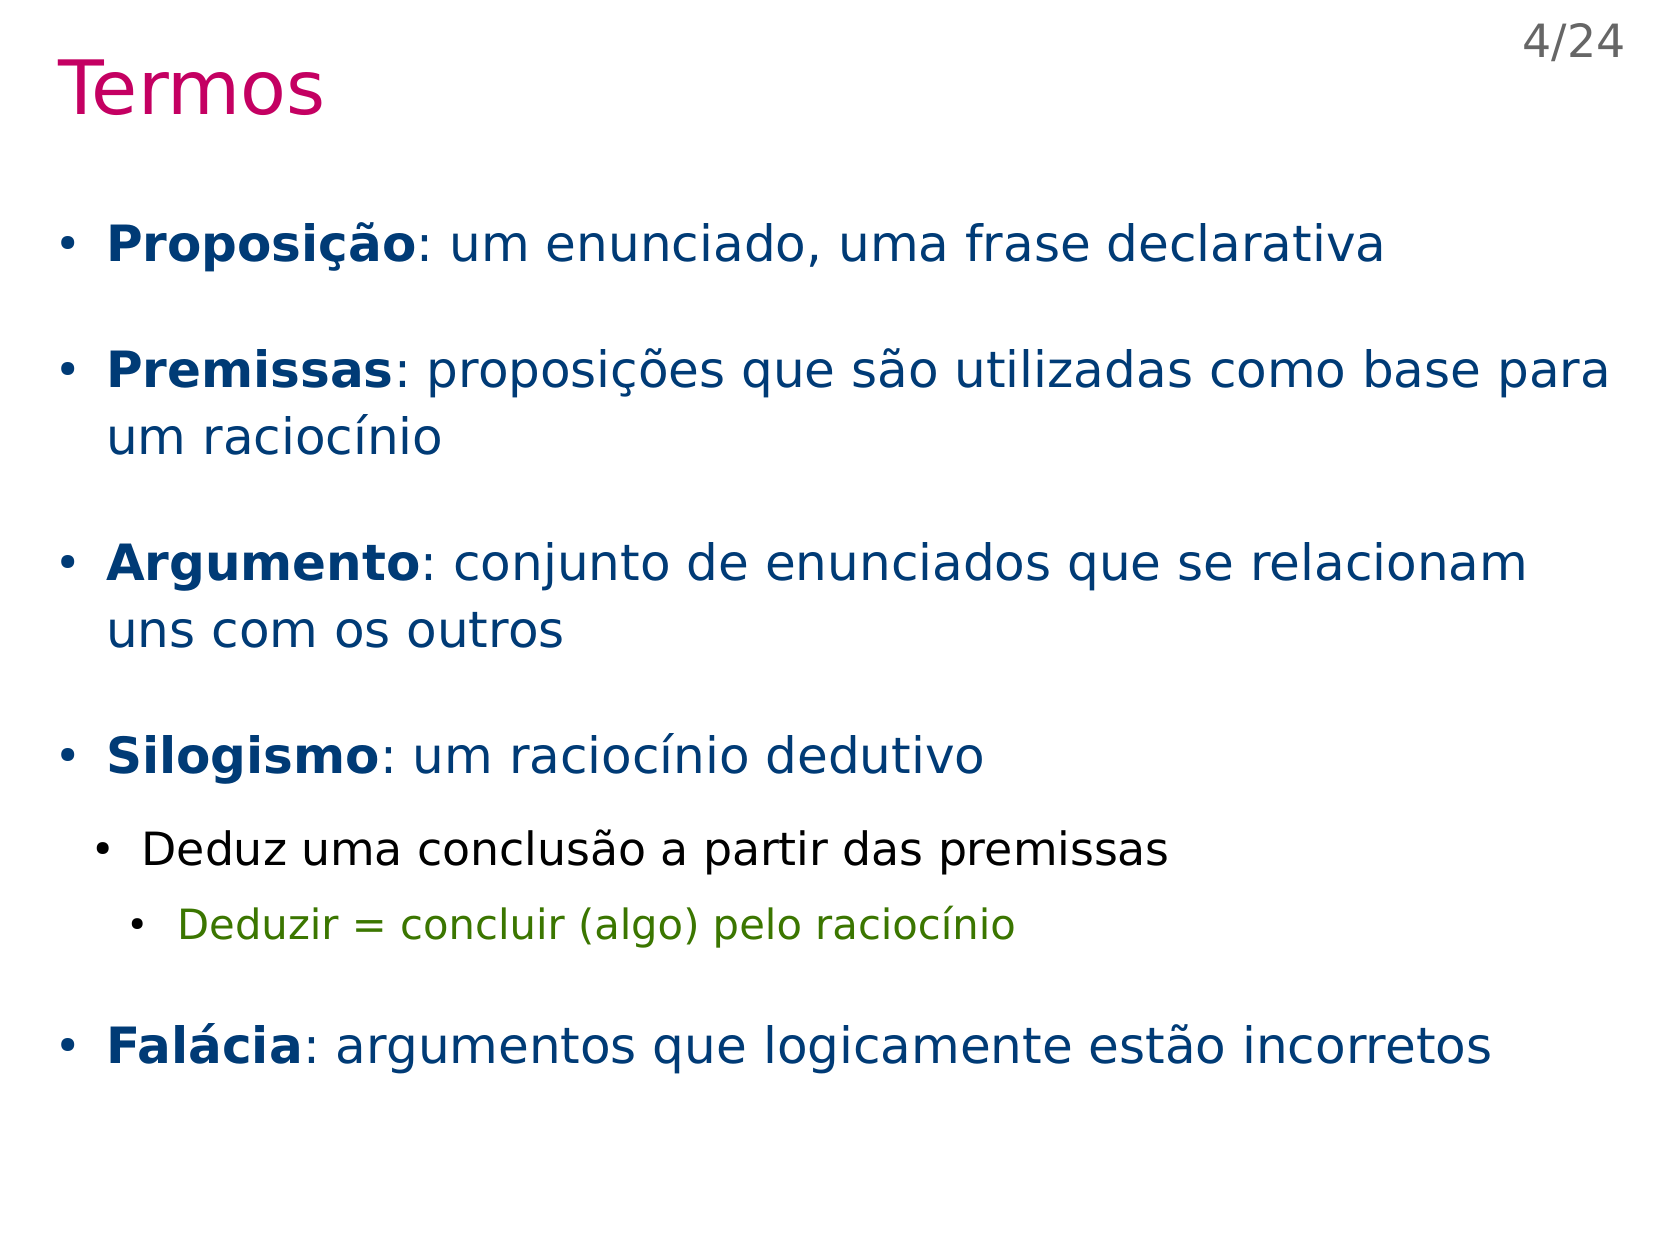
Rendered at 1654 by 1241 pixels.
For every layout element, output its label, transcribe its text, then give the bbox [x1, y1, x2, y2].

list Proposição: um enunciado, uma frase declarativa Premissas: proposições que são utilizadas como base para um raciocínio Argumento: conjunto de enunciados que se relacionam uns com os outros Silogismo: um raciocínio dedutivo Deduz uma conclusão a partir das premissas Deduzir = concluir (algo) pelo raciocínio Falácia: argumentos que logicamente estão incorretos [59, 206, 1625, 1211]
title Termos [59, 29, 1625, 148]
